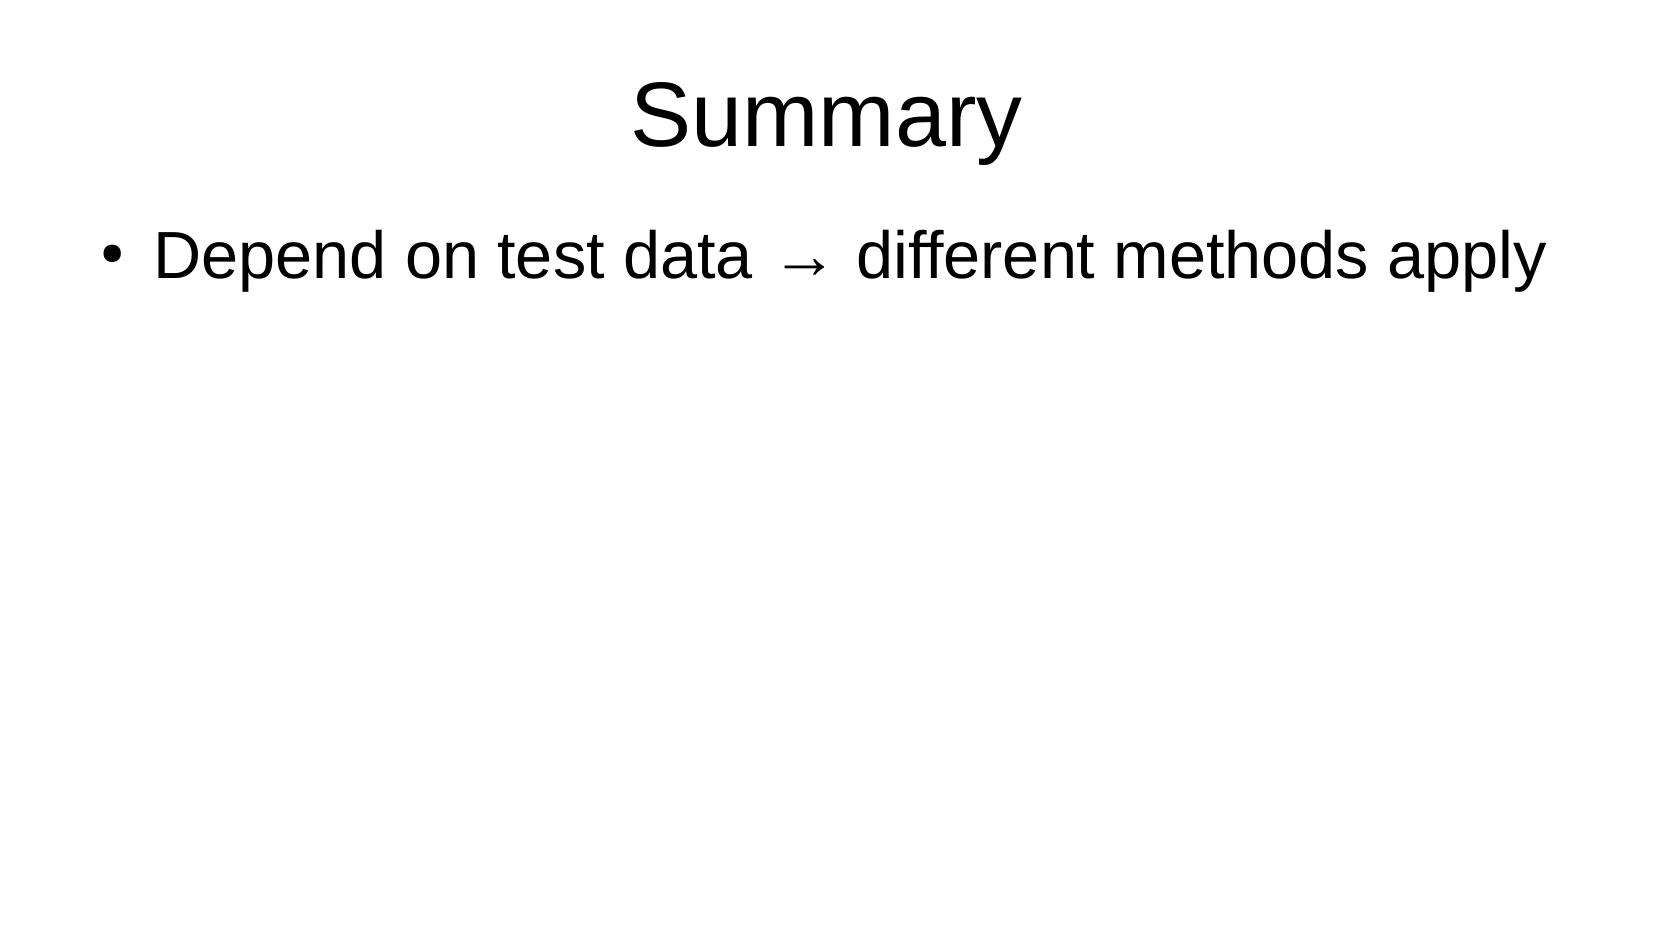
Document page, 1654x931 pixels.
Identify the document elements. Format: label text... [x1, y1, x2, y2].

list Depend on test data → different methods apply [82, 217, 1571, 758]
title Summary [82, 37, 1571, 193]
